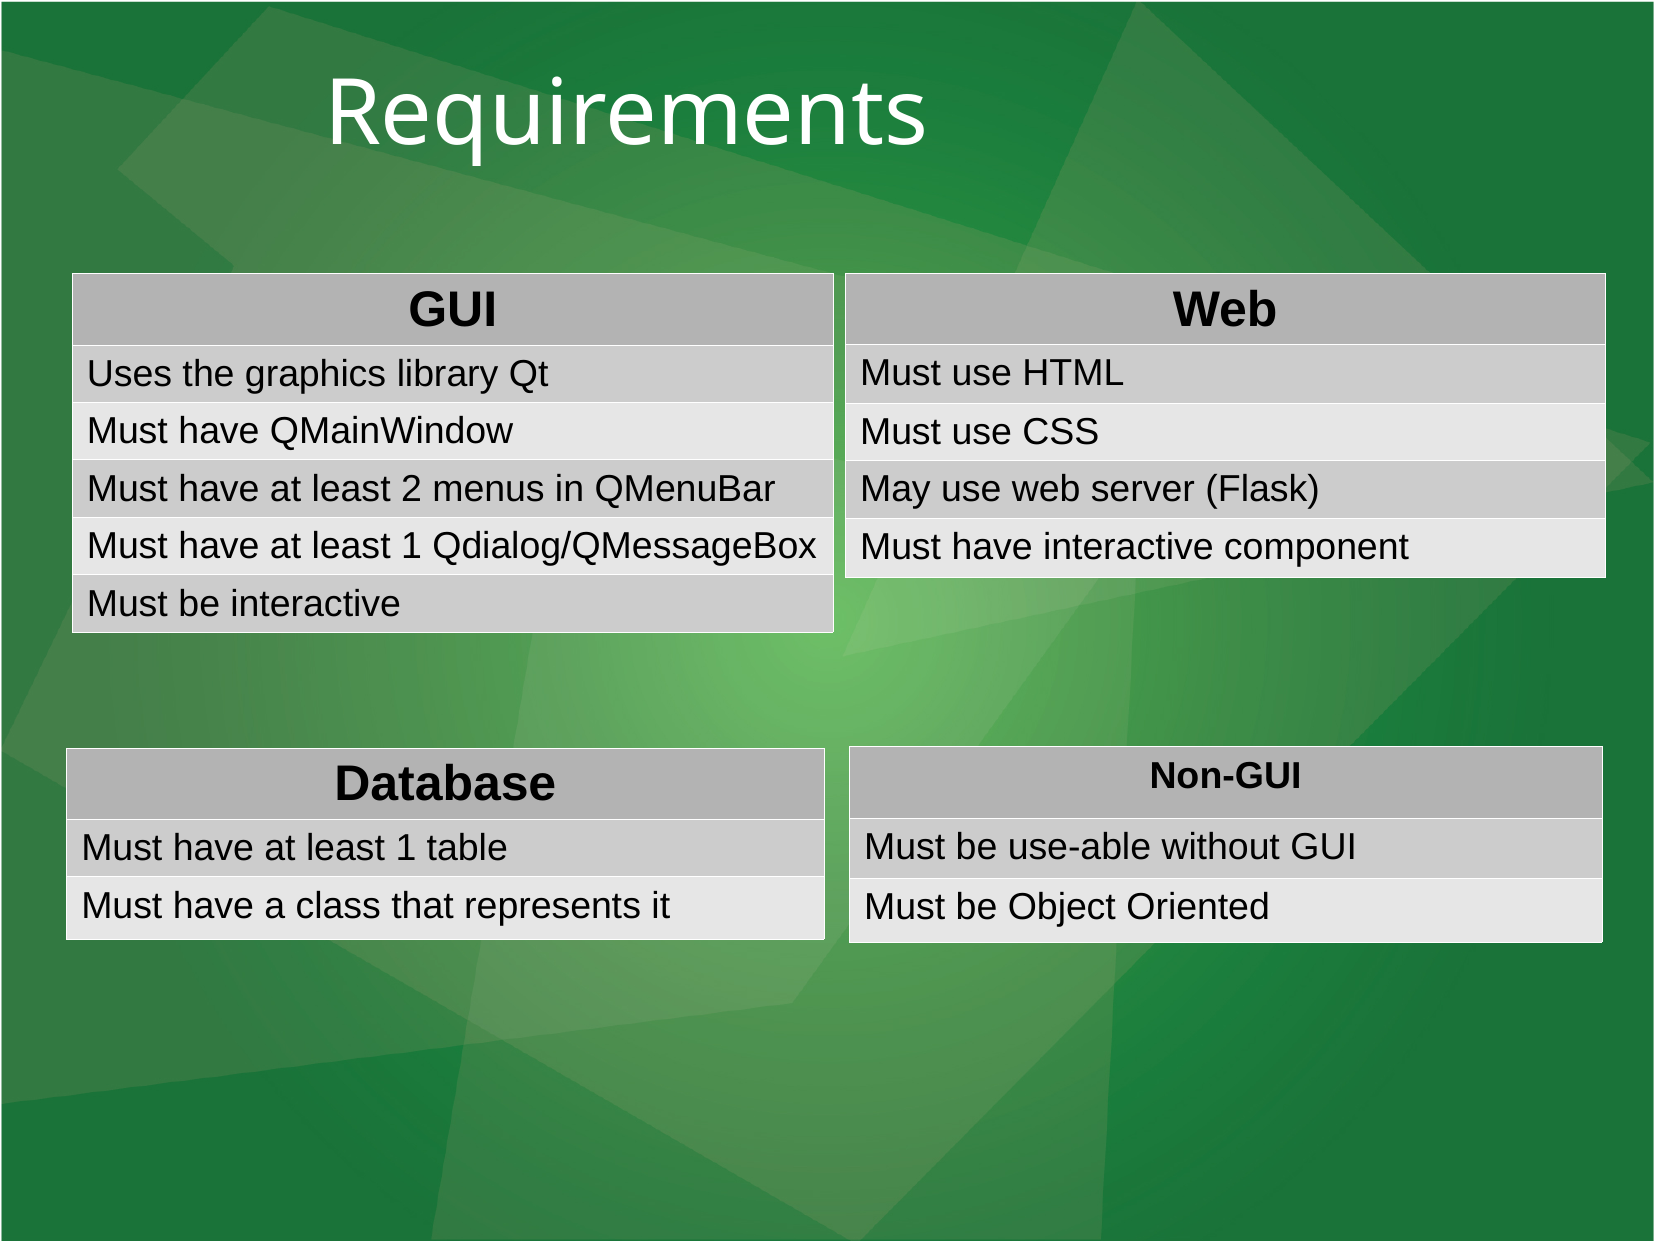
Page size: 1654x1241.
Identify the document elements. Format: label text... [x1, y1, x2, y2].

table_cell Must have QMainWindow [73, 403, 833, 459]
table_cell May use web server (Flask) [846, 461, 1605, 518]
table_cell Must be interactive [73, 575, 833, 632]
table_header Non-GUI [850, 747, 1602, 818]
table_cell Must be Object Oriented [850, 879, 1602, 942]
title Requirements [142, 15, 1111, 203]
table_cell Uses the graphics library Qt [73, 346, 833, 402]
table_cell Must have a class that represents it [67, 877, 824, 939]
picture [0, 0, 1654, 1241]
table_cell Must use CSS [846, 404, 1605, 460]
table_cell Must have interactive component [846, 519, 1605, 577]
table_cell Must have at least 1 table [67, 820, 824, 876]
table_header Database [67, 749, 824, 819]
table_header Web [846, 274, 1605, 344]
table_cell Must have at least 2 menus in QMenuBar [73, 460, 833, 517]
table_cell Must have at least 1 Qdialog/QMessageBox [73, 518, 833, 574]
table_header GUI [73, 274, 833, 345]
table_cell Must be use-able without GUI [850, 819, 1602, 878]
table_cell Must use HTML [846, 345, 1605, 403]
